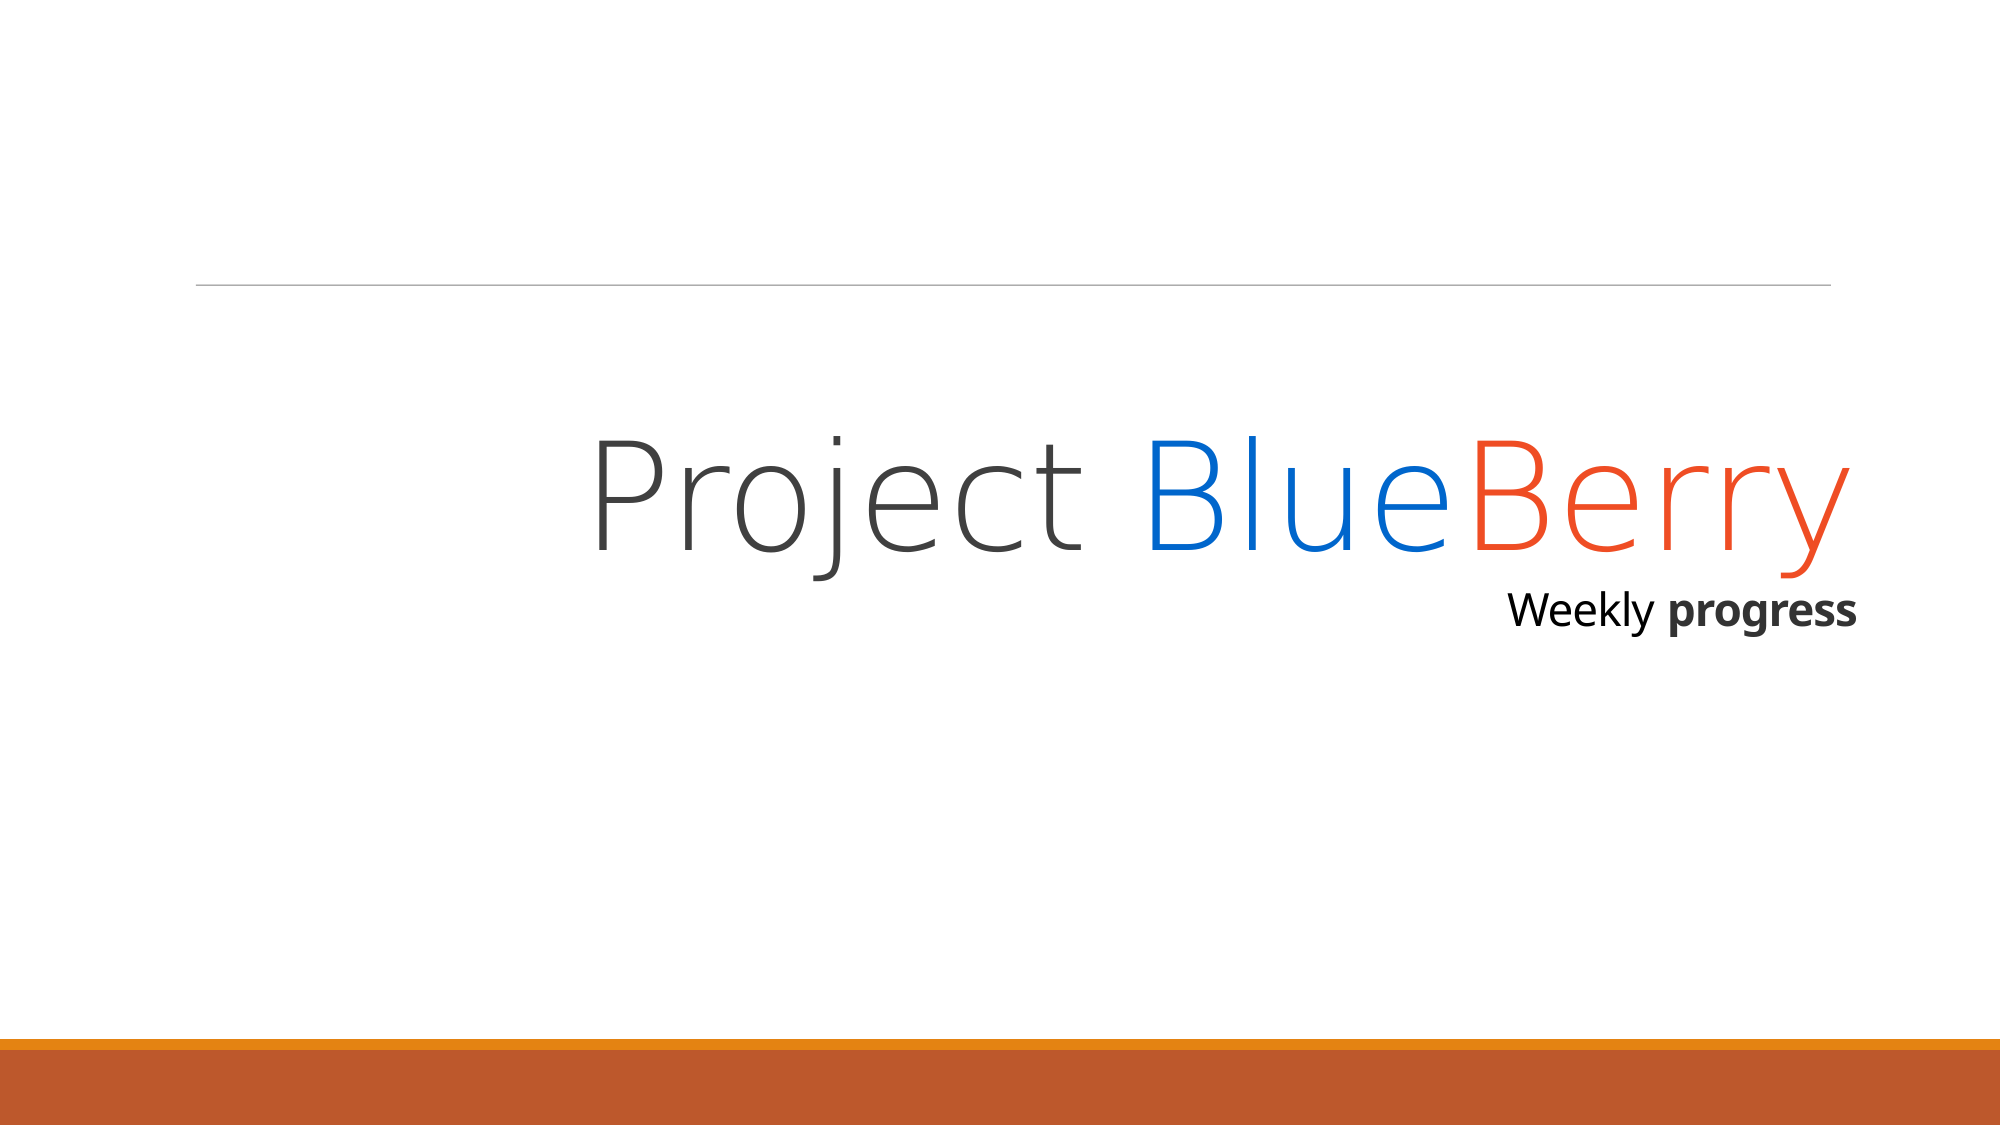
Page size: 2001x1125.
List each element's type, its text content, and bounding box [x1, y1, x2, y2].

title Project BlueBerry Weekly progress [164, 259, 1873, 643]
